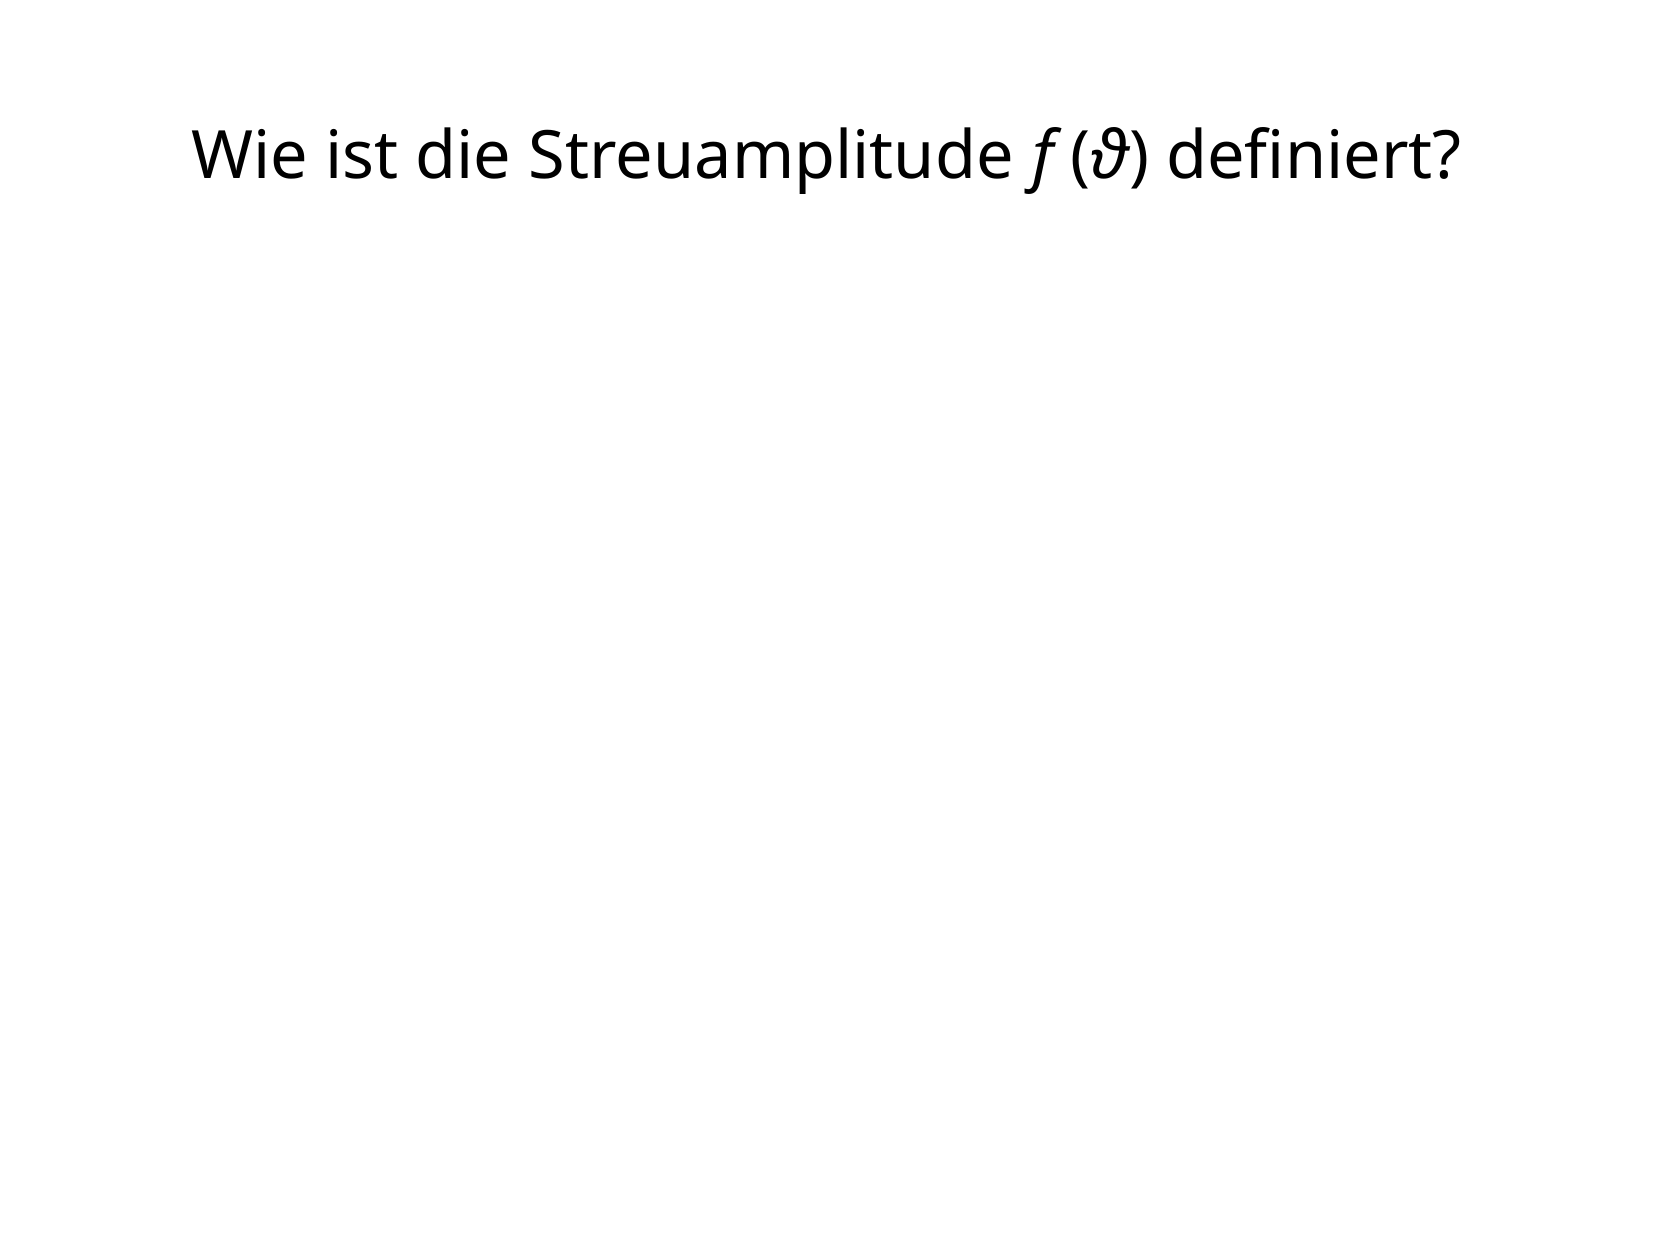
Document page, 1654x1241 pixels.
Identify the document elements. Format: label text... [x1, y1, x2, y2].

title Wie ist die Streuamplitude f (ϑ) definiert? [82, 49, 1571, 257]
